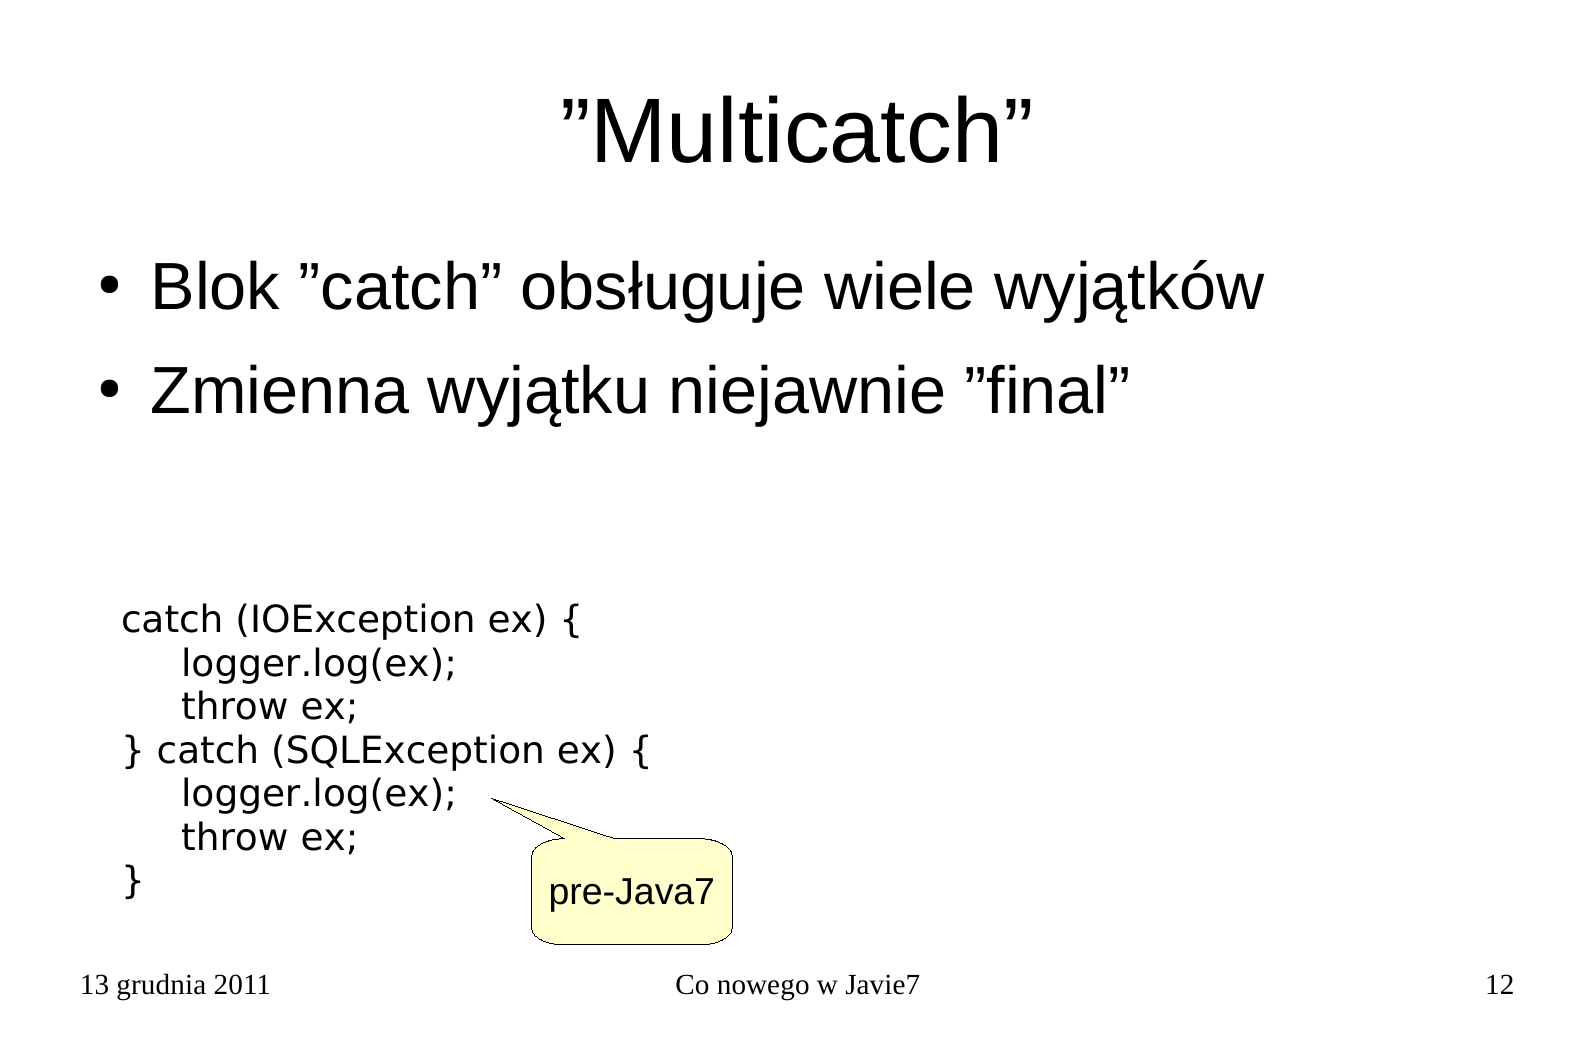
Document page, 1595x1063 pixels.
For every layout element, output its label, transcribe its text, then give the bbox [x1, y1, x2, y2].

text_box catch (IOException ex) { logger.log(ex); throw ex; } catch (SQLException ex) { logger.log(ex); throw ex; } [106, 590, 875, 911]
text_box pre-Java7 [491, 798, 733, 945]
title ”Multicatch” [79, 42, 1515, 220]
list Blok ”catch” obsługuje wiele wyjątków Zmienna wyjątku niejawnie ”final” [79, 248, 1465, 490]
